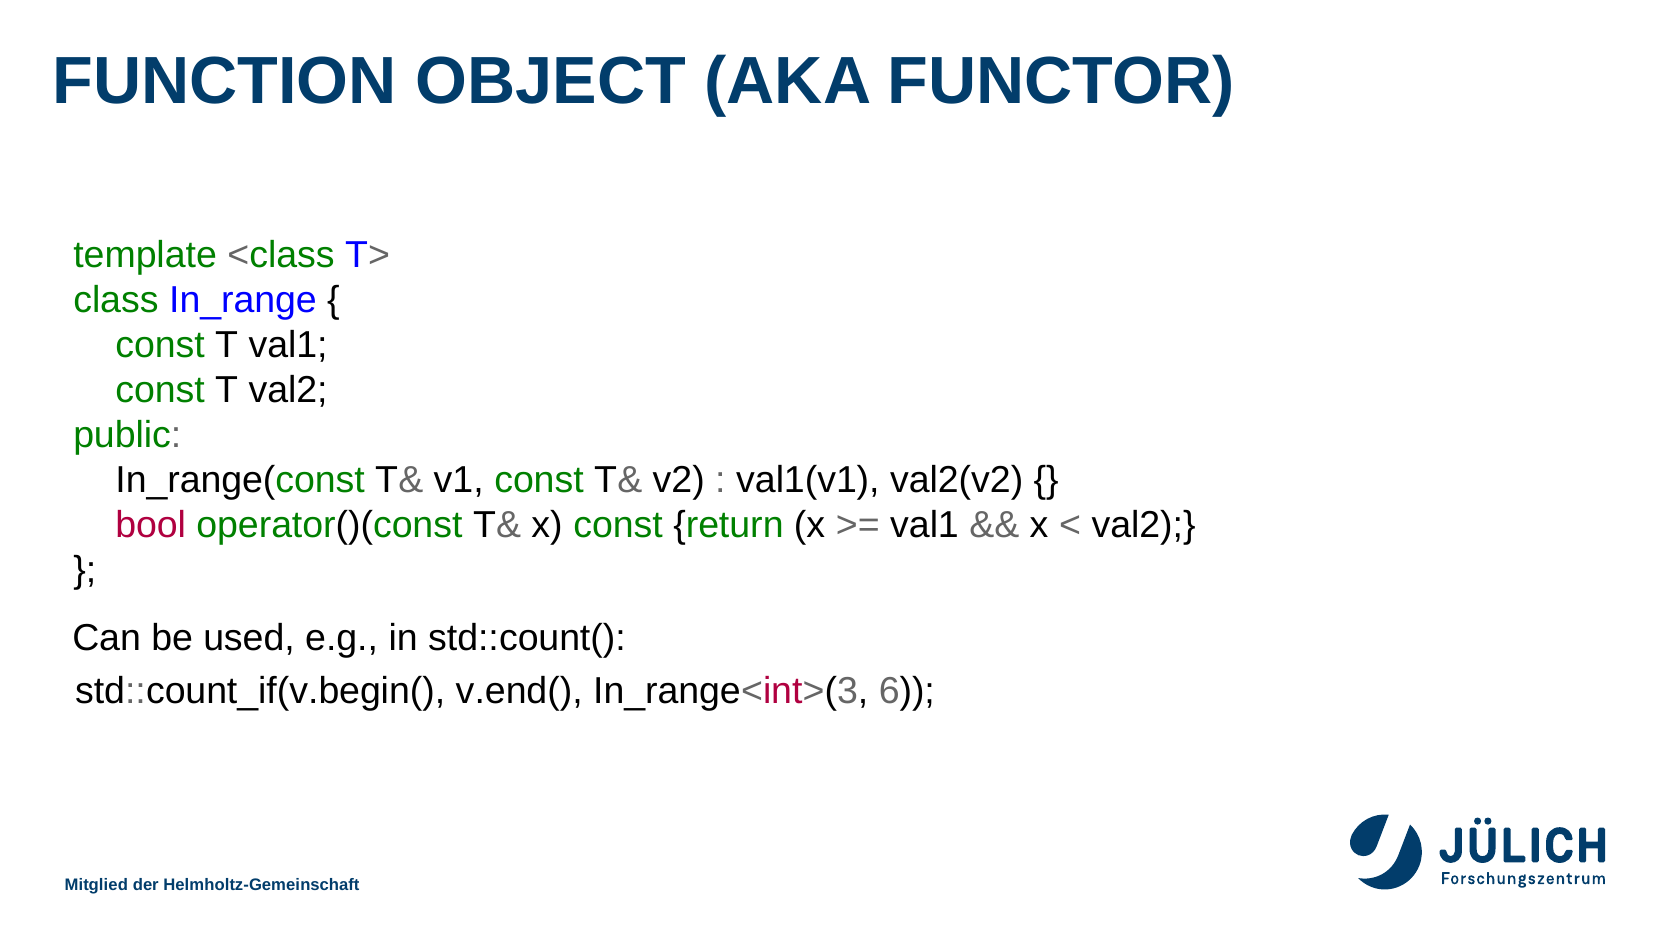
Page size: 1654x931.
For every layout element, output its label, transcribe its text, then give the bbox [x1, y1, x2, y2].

title Function Object (aka Functor) [52, 43, 1606, 194]
text_box std::count_if(v.begin(), v.end(), In_range<int>(3, 6)); [60, 658, 976, 764]
text_box template <class T> class In_range { const T val1; const T val2; public: In_range(const T& v1, const T& v2) : val1(v1), val2(v2) {} bool operator()(const T& x) const {return (x >= val1 && x < val2);} }; [58, 222, 1211, 643]
text_box Can be used, e.g., in std::count(): [57, 608, 1176, 669]
